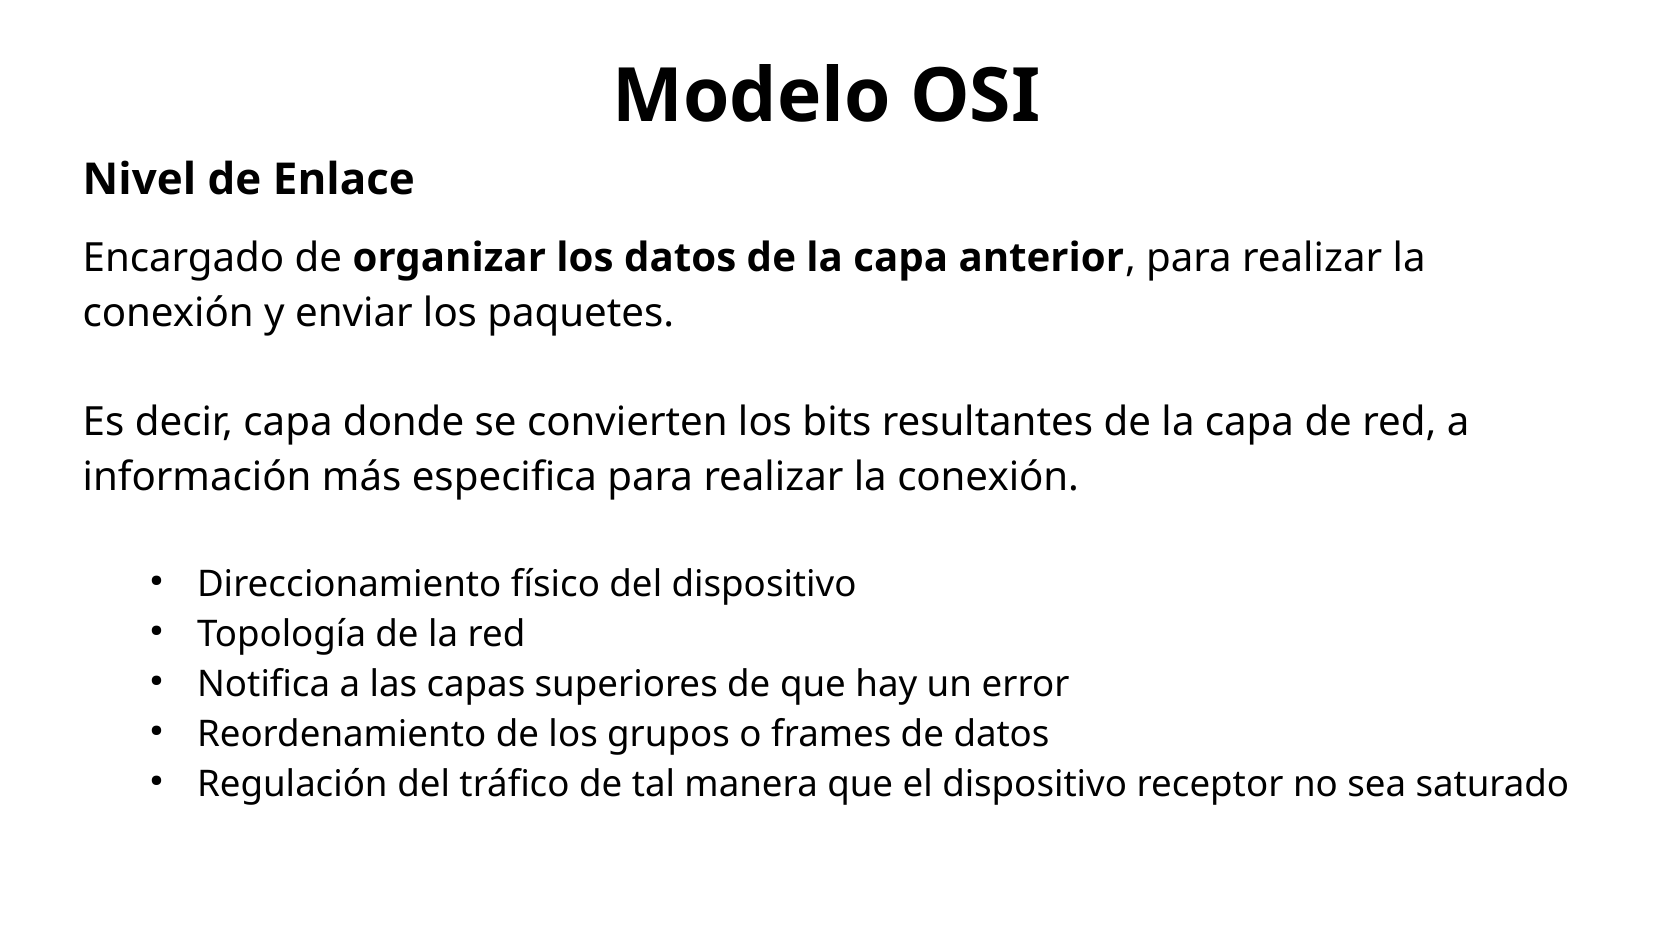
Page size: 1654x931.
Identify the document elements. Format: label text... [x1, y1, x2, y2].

list Nivel de Enlace Encargado de organizar los datos de la capa anterior, para realizar la conexión y enviar los paquetes. Es decir, capa donde se convierten los bits resultantes de la capa de red, a información más especifica para realizar la conexión. Direccionamiento físico del dispositivo Topología de la red Notifica a las capas superiores de que hay un error Reordenamiento de los grupos o frames de datos Regulación del tráfico de tal manera que el dispositivo receptor no sea saturado [82, 147, 1571, 857]
title Modelo OSI [82, 37, 1571, 147]
